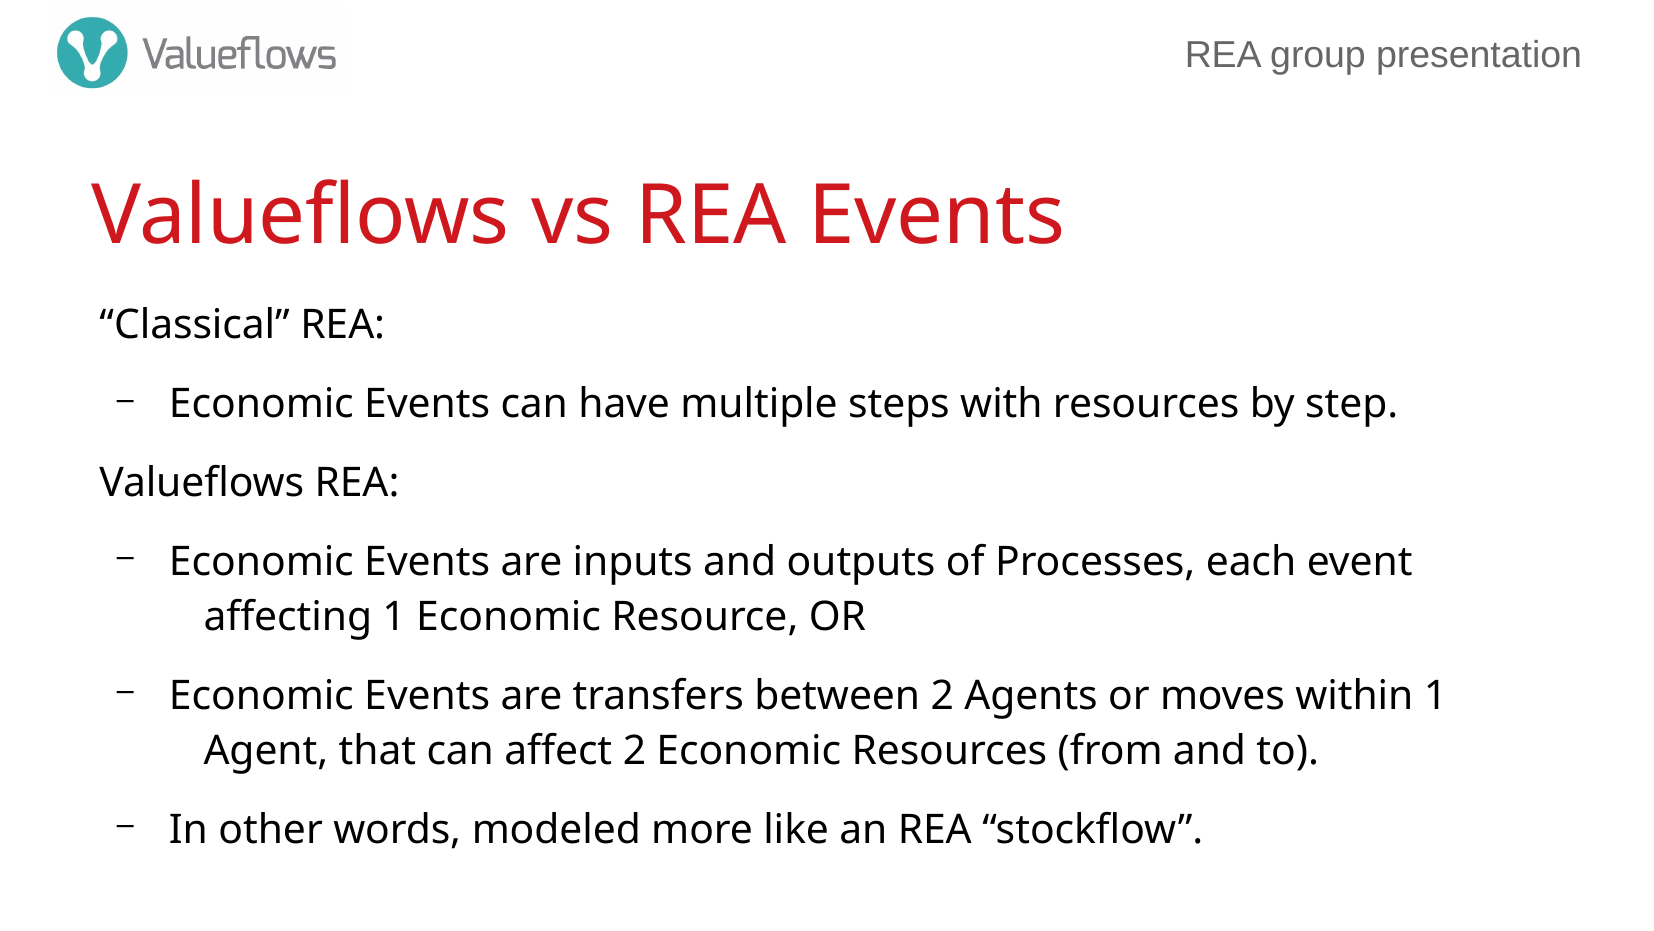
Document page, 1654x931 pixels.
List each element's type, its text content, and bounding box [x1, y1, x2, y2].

text_box REA group presentation [1170, 26, 1630, 126]
list “Classical” REA: Economic Events can have multiple steps with resources by step. Valueflows REA: Economic Events are inputs and outputs of Processes, each event affecting 1 Economic Resource, OR Economic Events are transfers between 2 Agents or moves within 1 Agent, that can affect 2 Economic Resources (from and to). In other words, modeled more like an REA “stockflow”. [30, 295, 1559, 858]
text_box Valueflows vs REA Events [76, 147, 1336, 329]
picture [47, 6, 346, 97]
